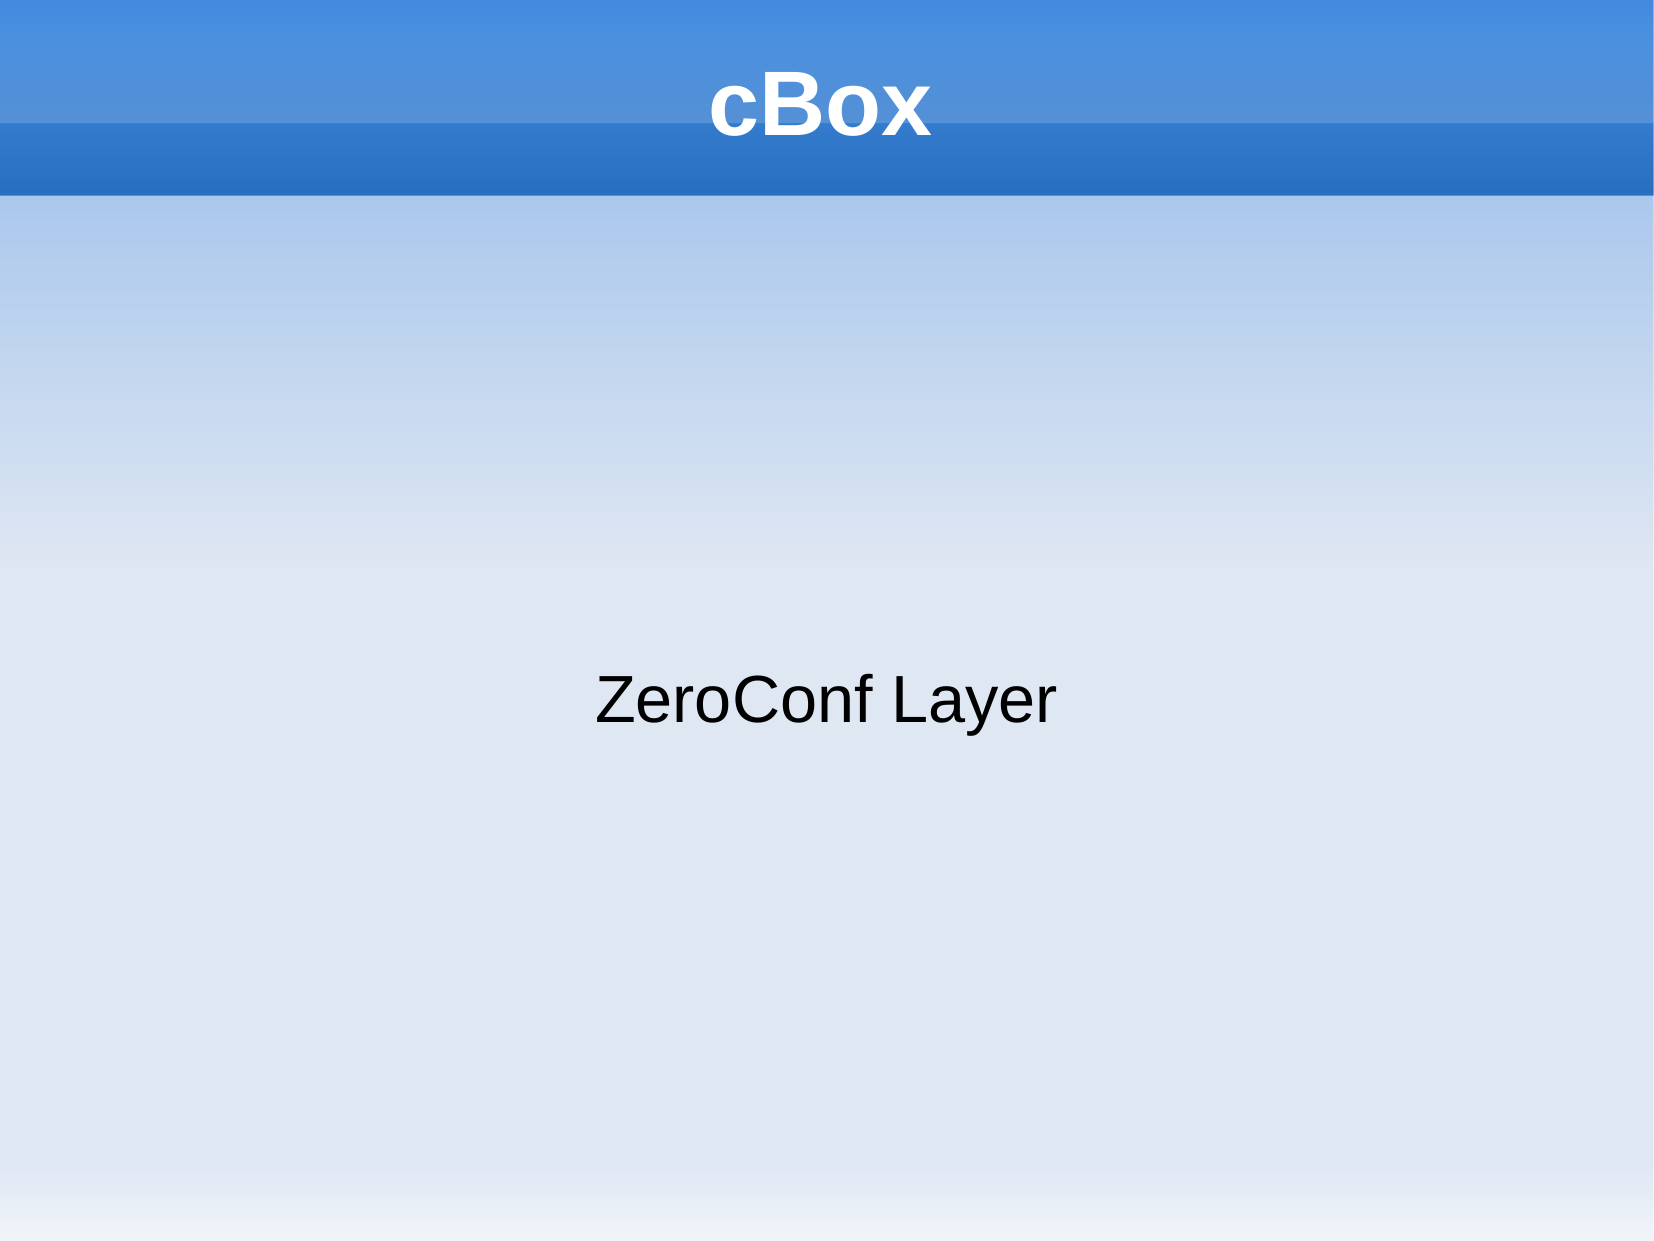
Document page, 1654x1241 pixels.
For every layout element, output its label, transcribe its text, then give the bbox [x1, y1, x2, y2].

subtitle ZeroConf Layer [82, 290, 1571, 1109]
title cBox [76, 7, 1565, 200]
picture [0, 0, 1654, 1241]
